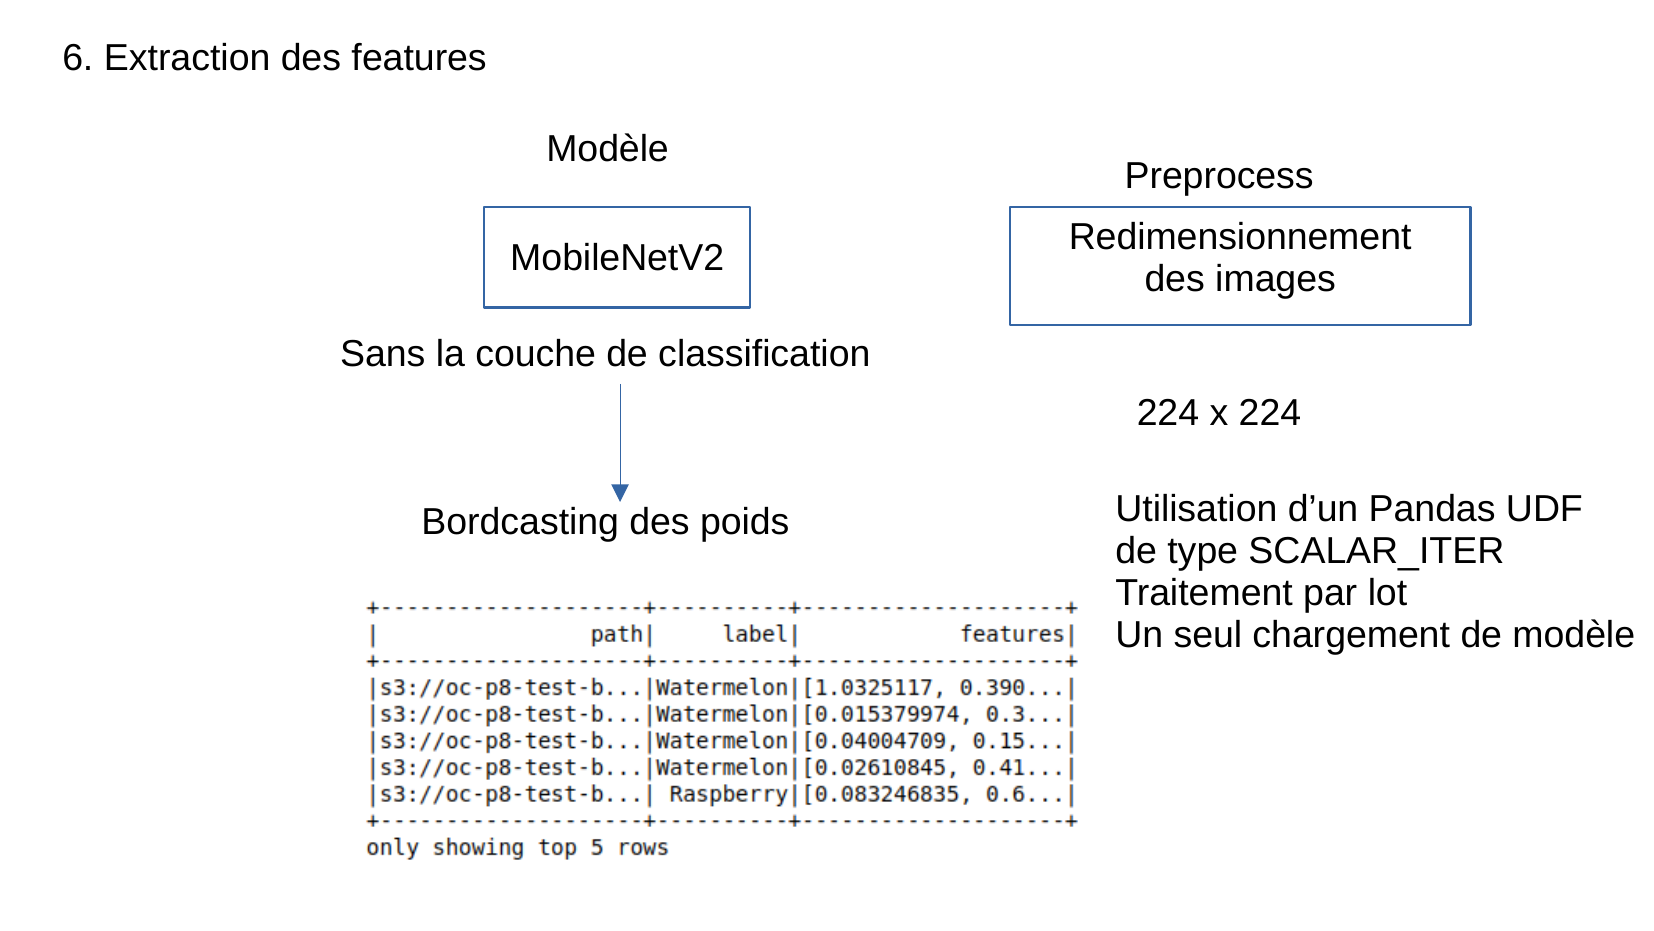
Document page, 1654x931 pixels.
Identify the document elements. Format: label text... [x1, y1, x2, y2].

picture [354, 584, 1103, 875]
text_box Preprocess [1109, 147, 1329, 205]
text_box MobileNetV2 [484, 206, 751, 308]
text_box Modèle [531, 120, 684, 178]
text_box 224 x 224 [1122, 383, 1316, 441]
text_box Utilisation d’un Pandas UDF de type SCALAR_ITER Traitement par lot Un seul chargement de modèle [1100, 480, 1651, 664]
text_box 6. Extraction des features [47, 29, 502, 87]
text_box Sans la couche de classification Bordcasting des poids [295, 324, 916, 550]
text_box Redimensionnement des images [1009, 206, 1471, 325]
